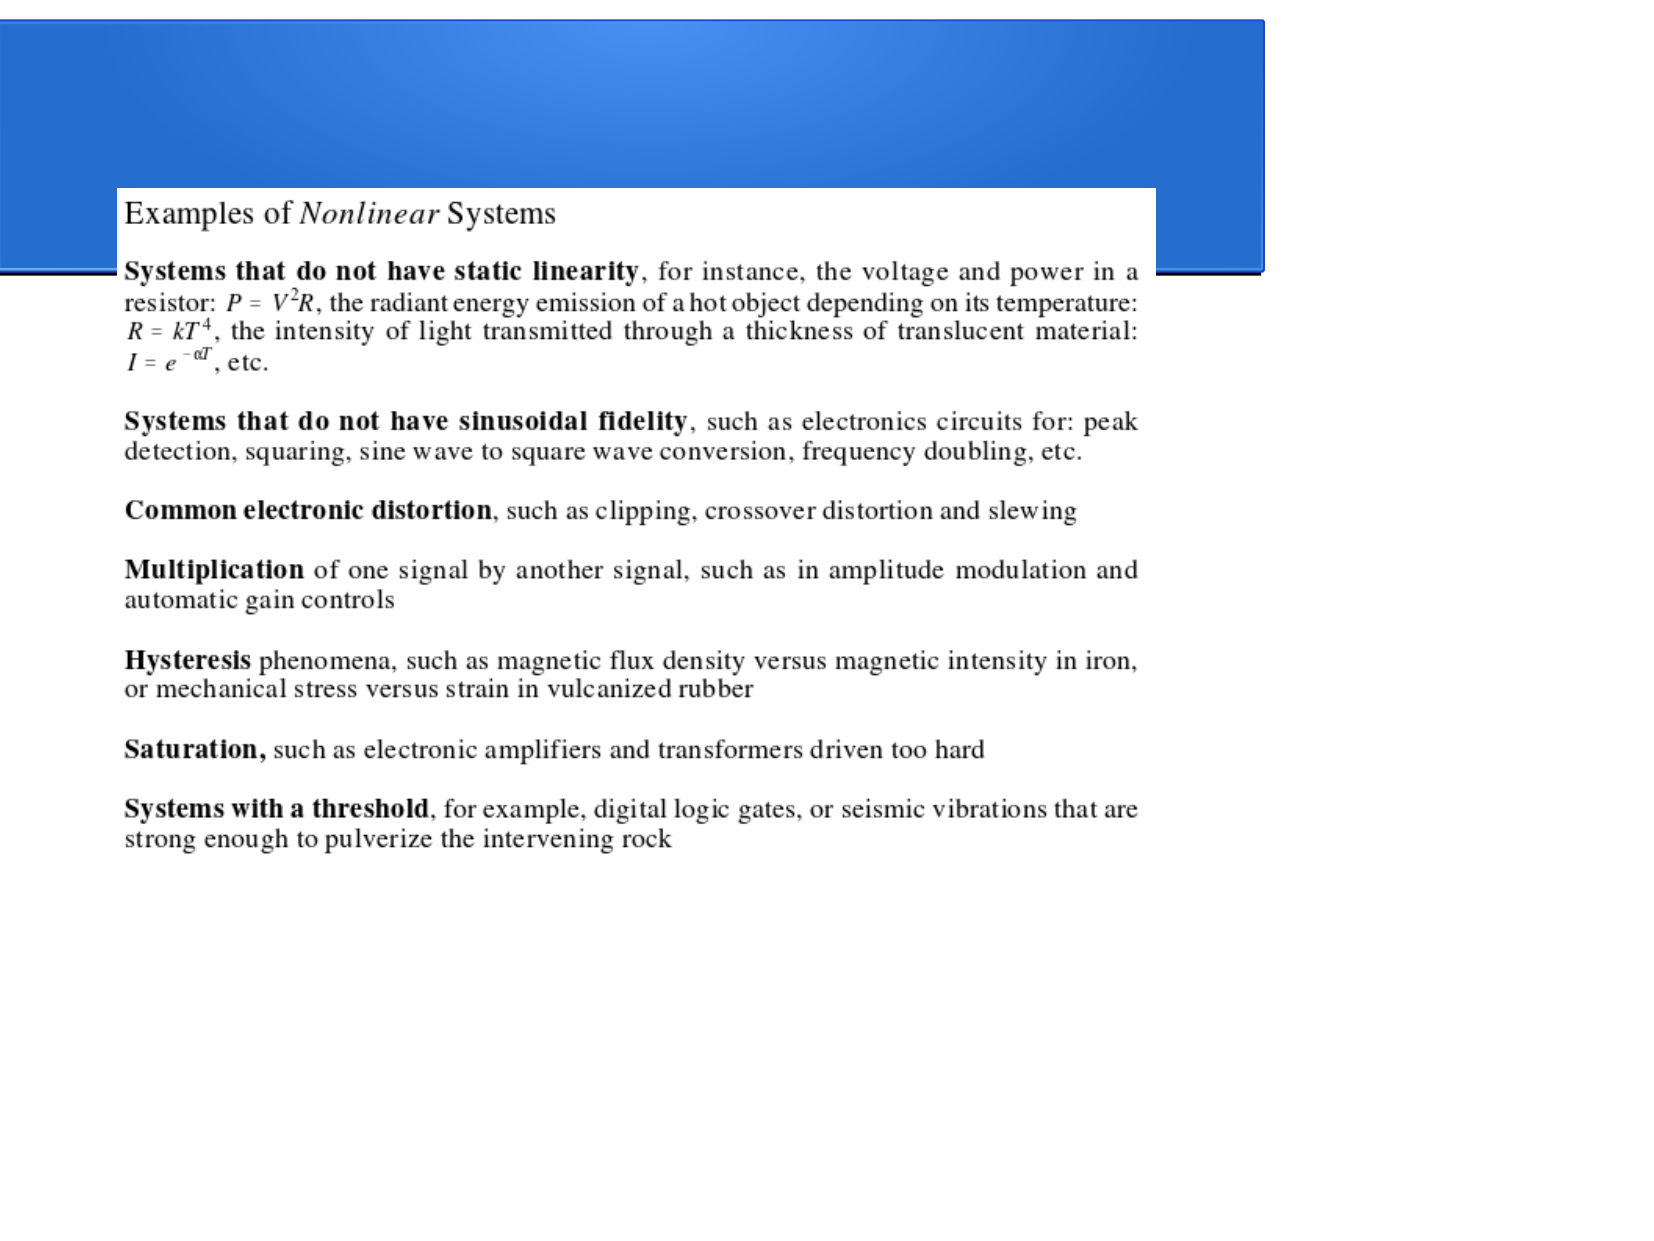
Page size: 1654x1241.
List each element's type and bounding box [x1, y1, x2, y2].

picture [117, 188, 1156, 886]
